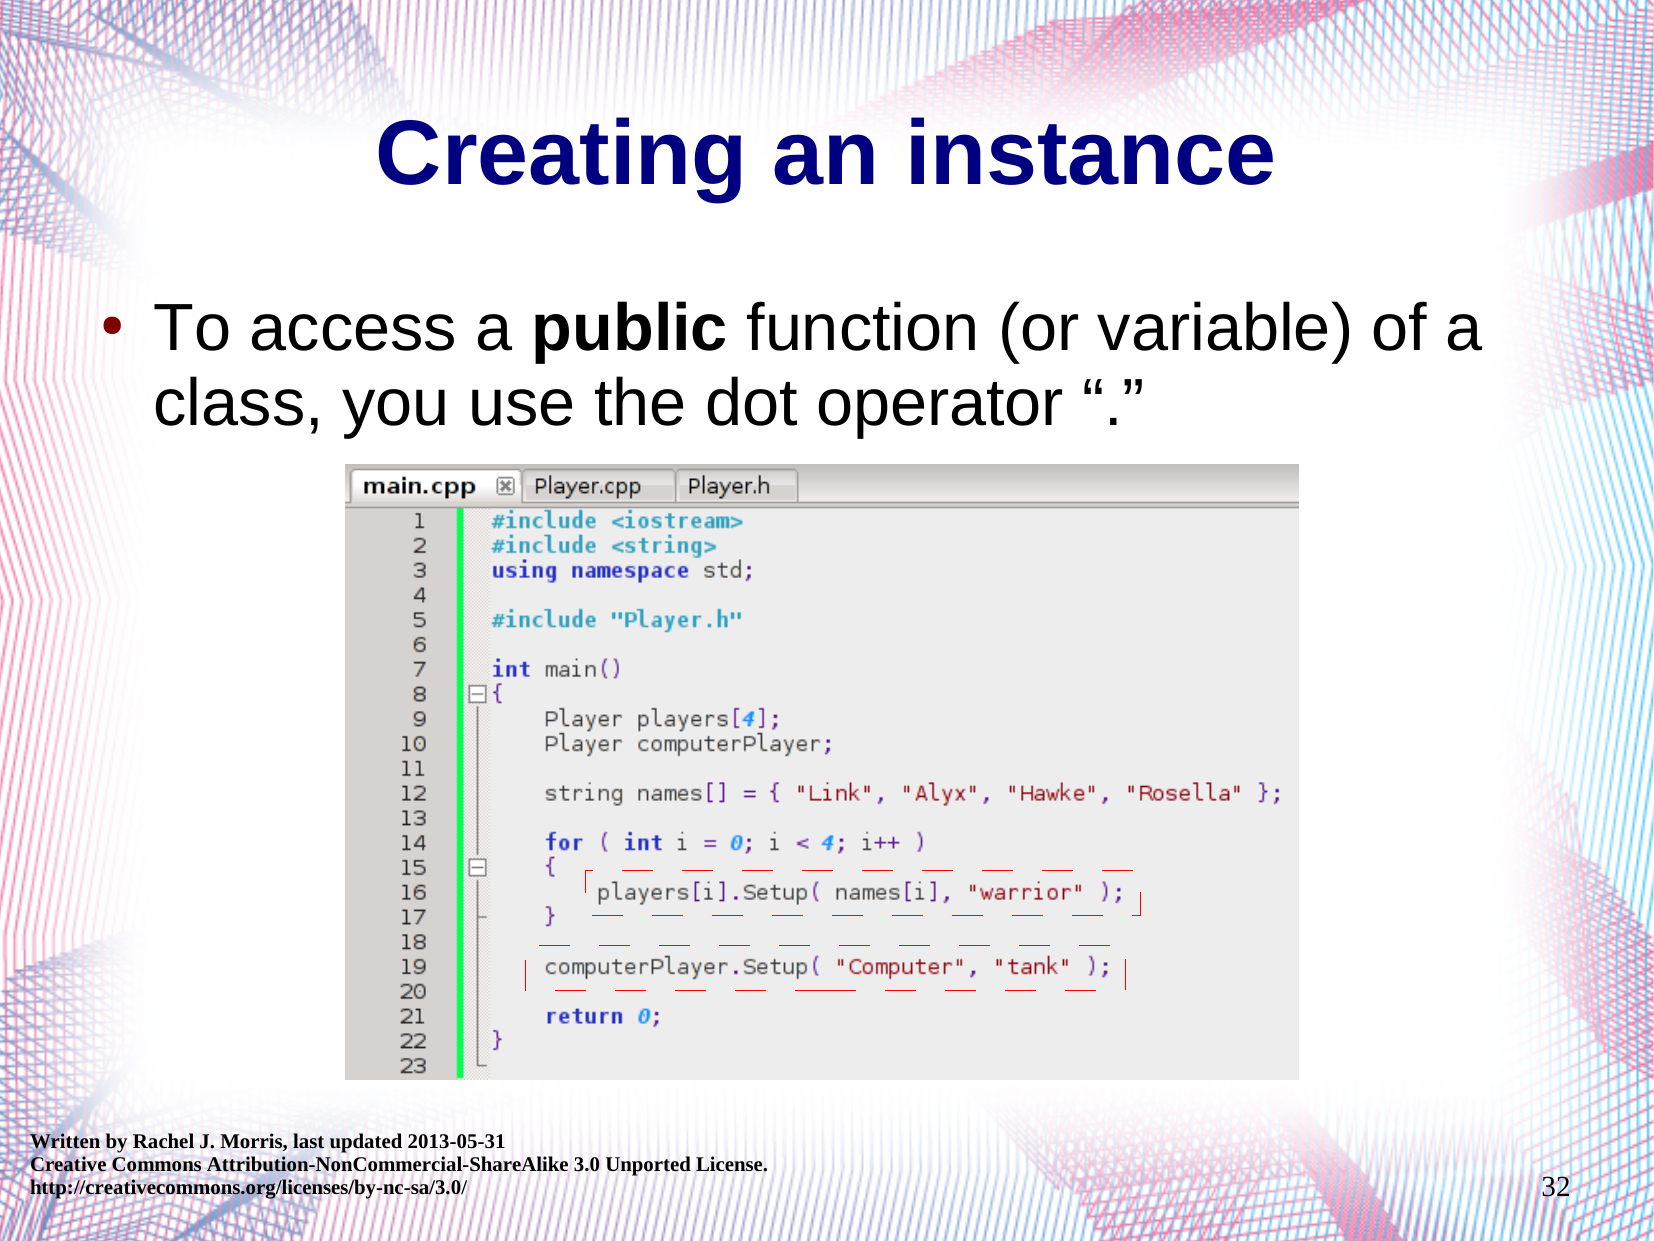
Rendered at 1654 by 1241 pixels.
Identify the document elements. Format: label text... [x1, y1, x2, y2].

list To access a public function (or variable) of a class, you use the dot operator “.” [82, 290, 1571, 451]
title Creating an instance [82, 49, 1571, 257]
picture [0, 0, 1654, 1241]
